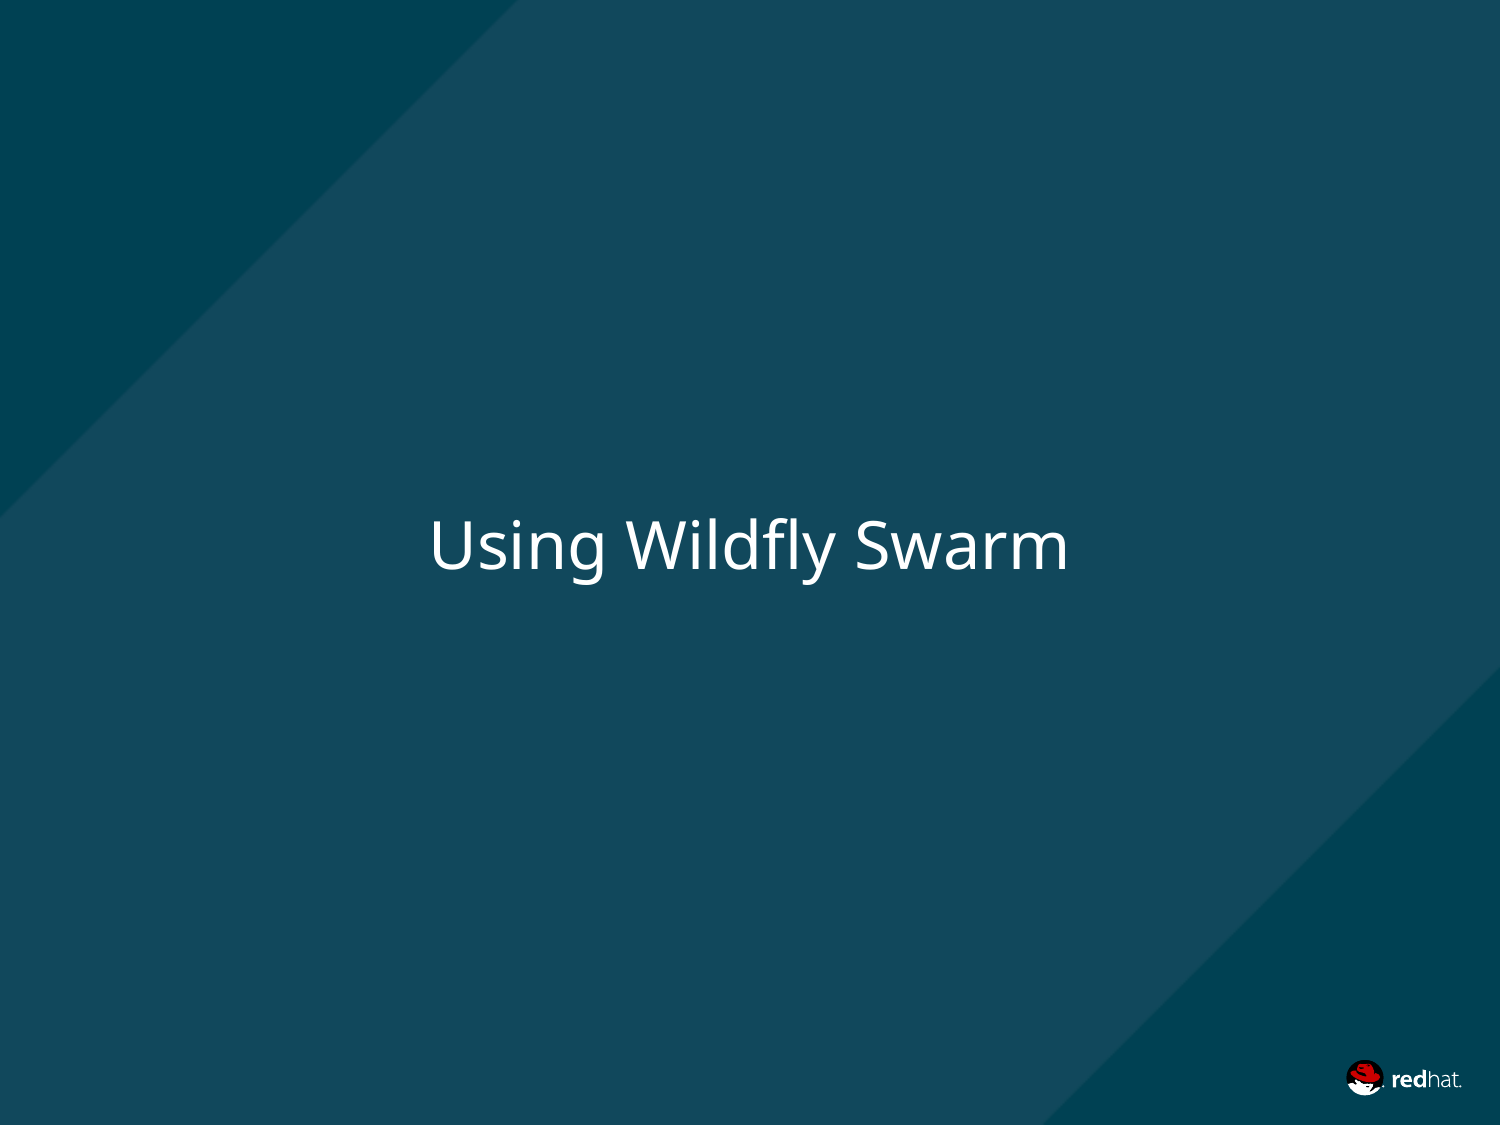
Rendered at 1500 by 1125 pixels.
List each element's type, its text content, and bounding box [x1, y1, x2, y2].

picture [0, 0, 1500, 1125]
title Using Wildfly Swarm [112, 440, 1388, 648]
